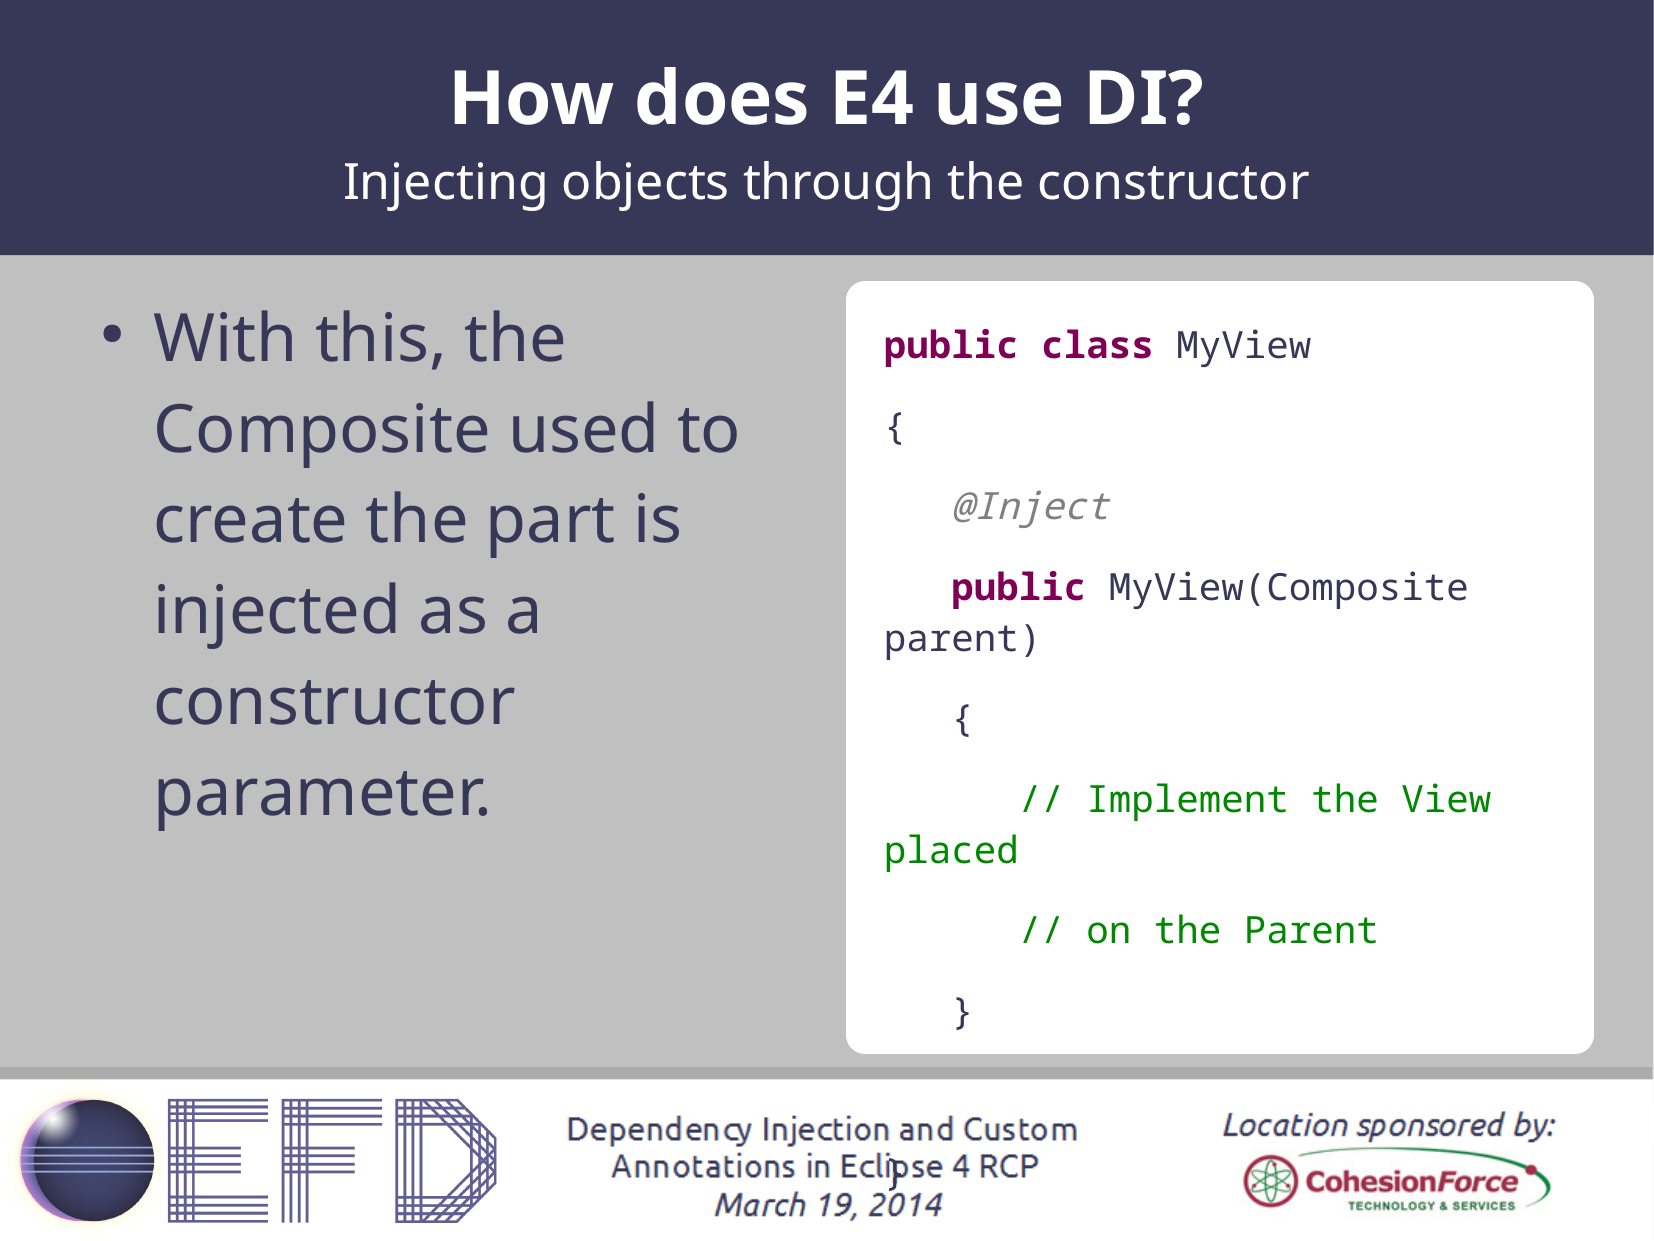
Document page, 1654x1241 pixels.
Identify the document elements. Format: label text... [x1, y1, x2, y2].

title How does E4 use DI? Injecting objects through the constructor [82, 25, 1571, 233]
list public class MyView { @Inject public MyView(Composite parent) { // Implement the View placed // on the Parent } } [864, 300, 1576, 1036]
picture [549, 1082, 1105, 1241]
picture [0, 1079, 497, 1241]
list With this, the Composite used to create the part is injected as a constructor parameter. [82, 290, 793, 1109]
picture [1110, 1104, 1654, 1241]
